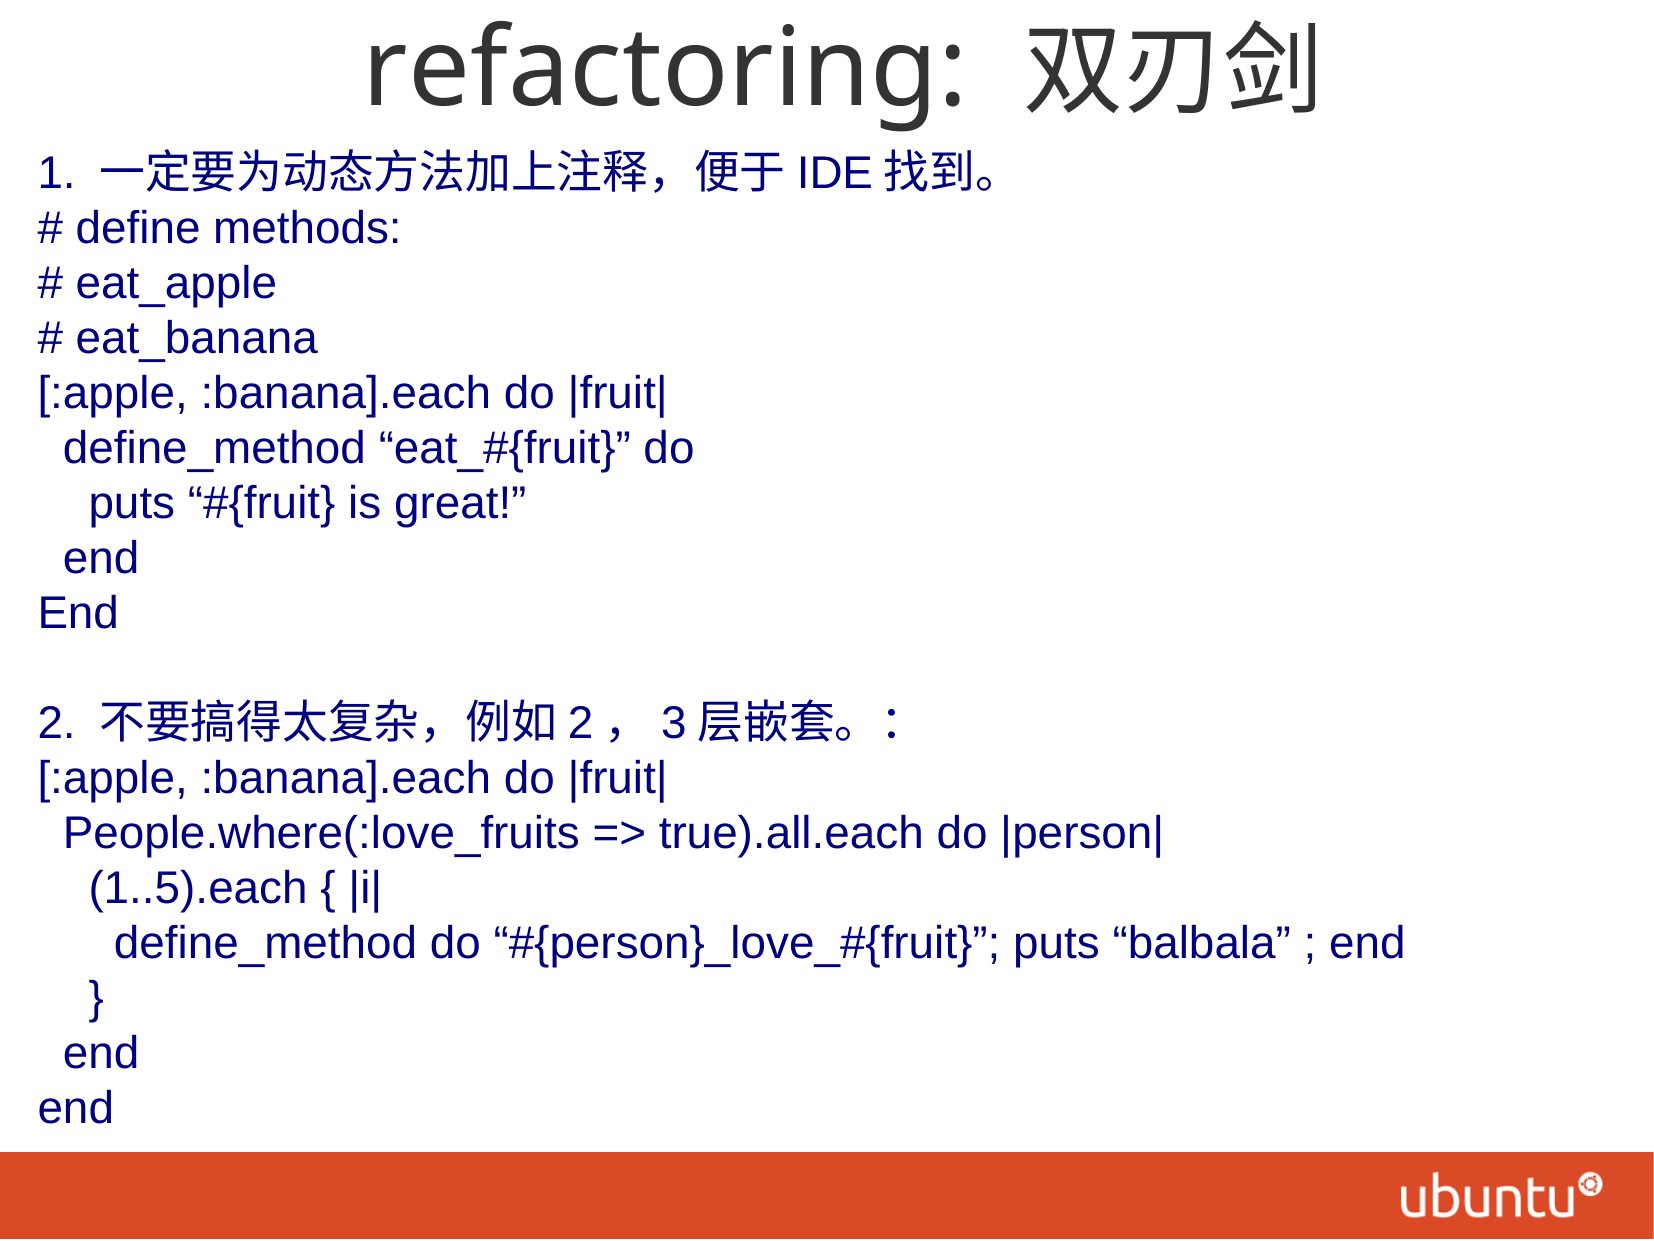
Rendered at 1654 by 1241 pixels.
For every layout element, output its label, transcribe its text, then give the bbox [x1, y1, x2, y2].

title refactoring: 双刃剑 [73, 0, 1613, 141]
subtitle 1. 一定要为动态方法加上注释，便于IDE找到。 # define methods: # eat_apple # eat_banana [:apple, :banana].each do |fruit| define_method “eat_#{fruit}” do puts “#{fruit} is great!” end End 2. 不要搞得太复杂，例如2，3层嵌套。： [:apple, :banana].each do |fruit| People.where(:love_fruits => true).all.each do |person| (1..5).each { |i| define_method do “#{person}_love_#{fruit}”; puts “balbala” ; end } end end [37, 142, 1613, 1133]
picture [0, 1152, 1654, 1239]
